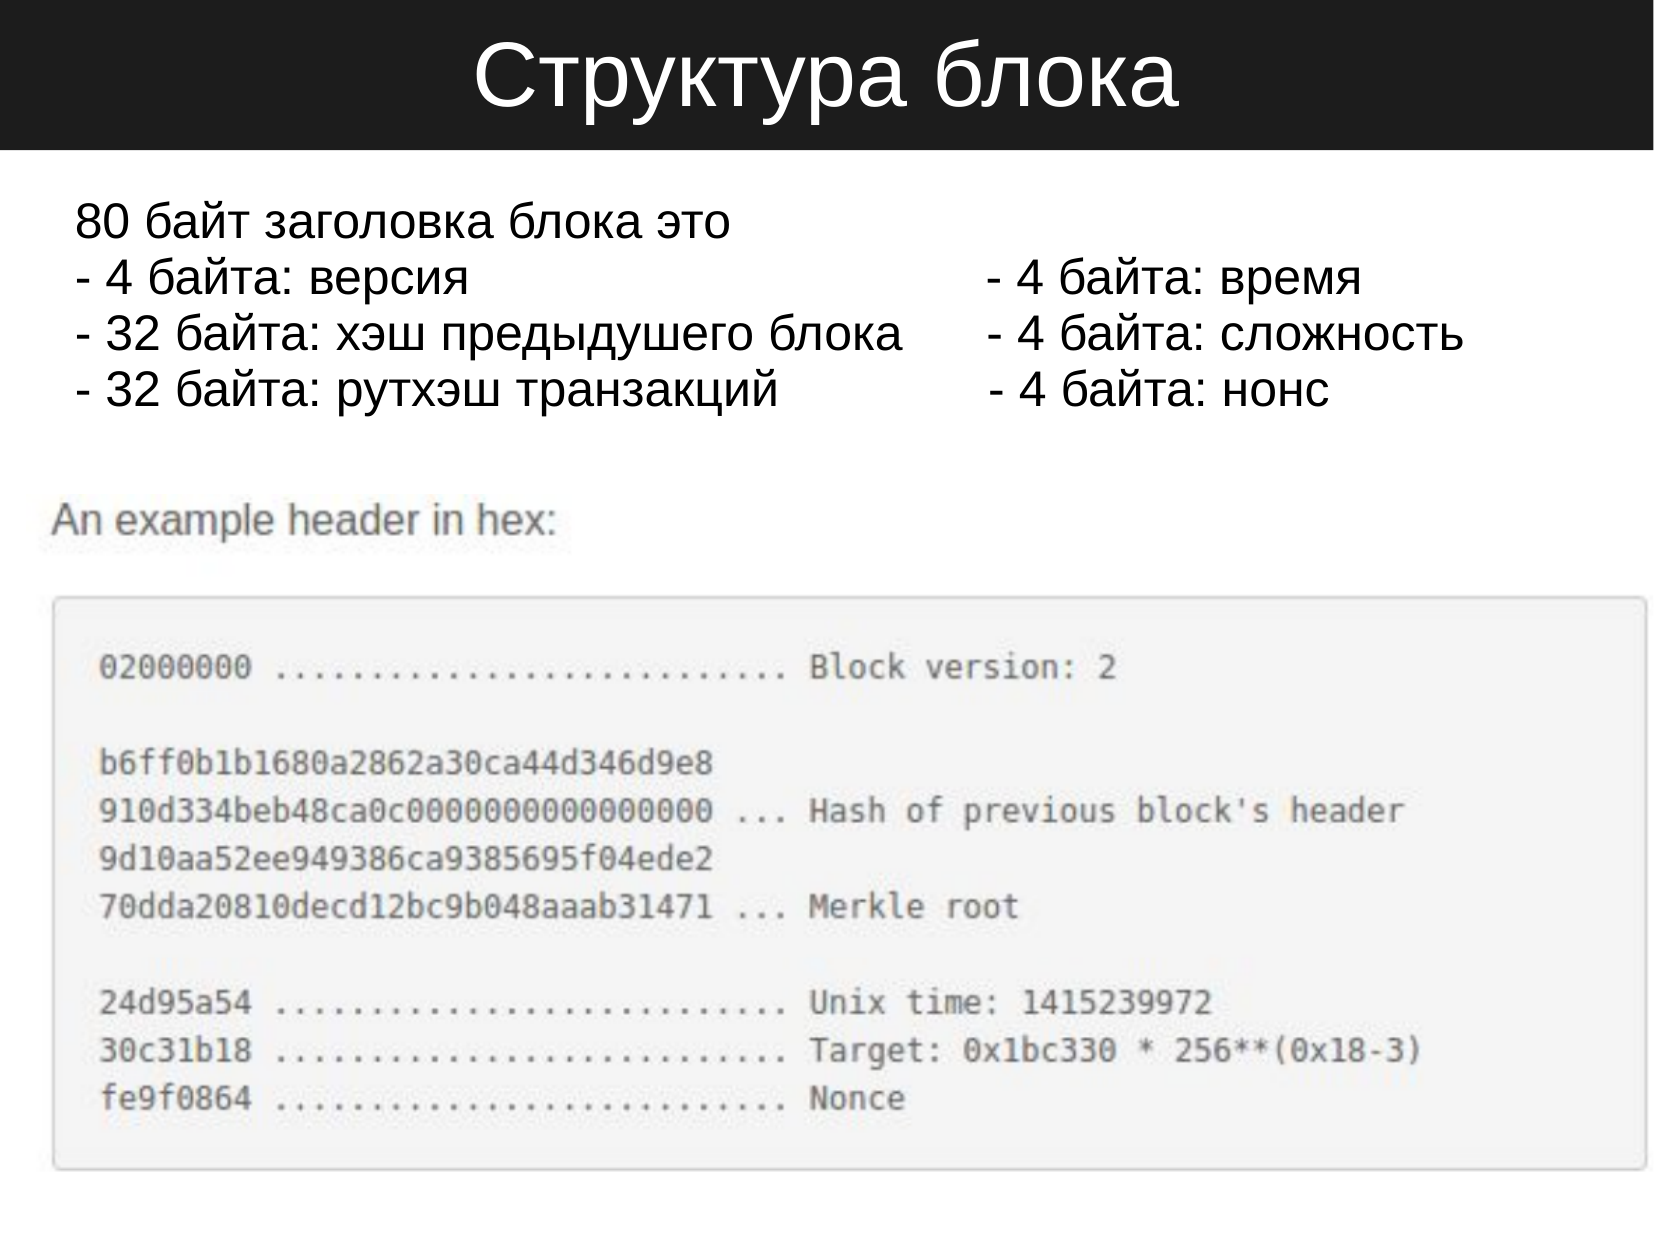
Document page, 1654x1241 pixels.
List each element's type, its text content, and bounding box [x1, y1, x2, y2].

text_box 80 байт заголовка блока это - 4 байта: версия - 4 байта: время - 32 байта: хэш предыдушего блока - 4 байта: сложность - 32 байта: рутхэш транзакций - 4 байта: нонс [60, 186, 1531, 494]
picture [26, 494, 1654, 1204]
title Структура блока [0, 0, 1654, 151]
